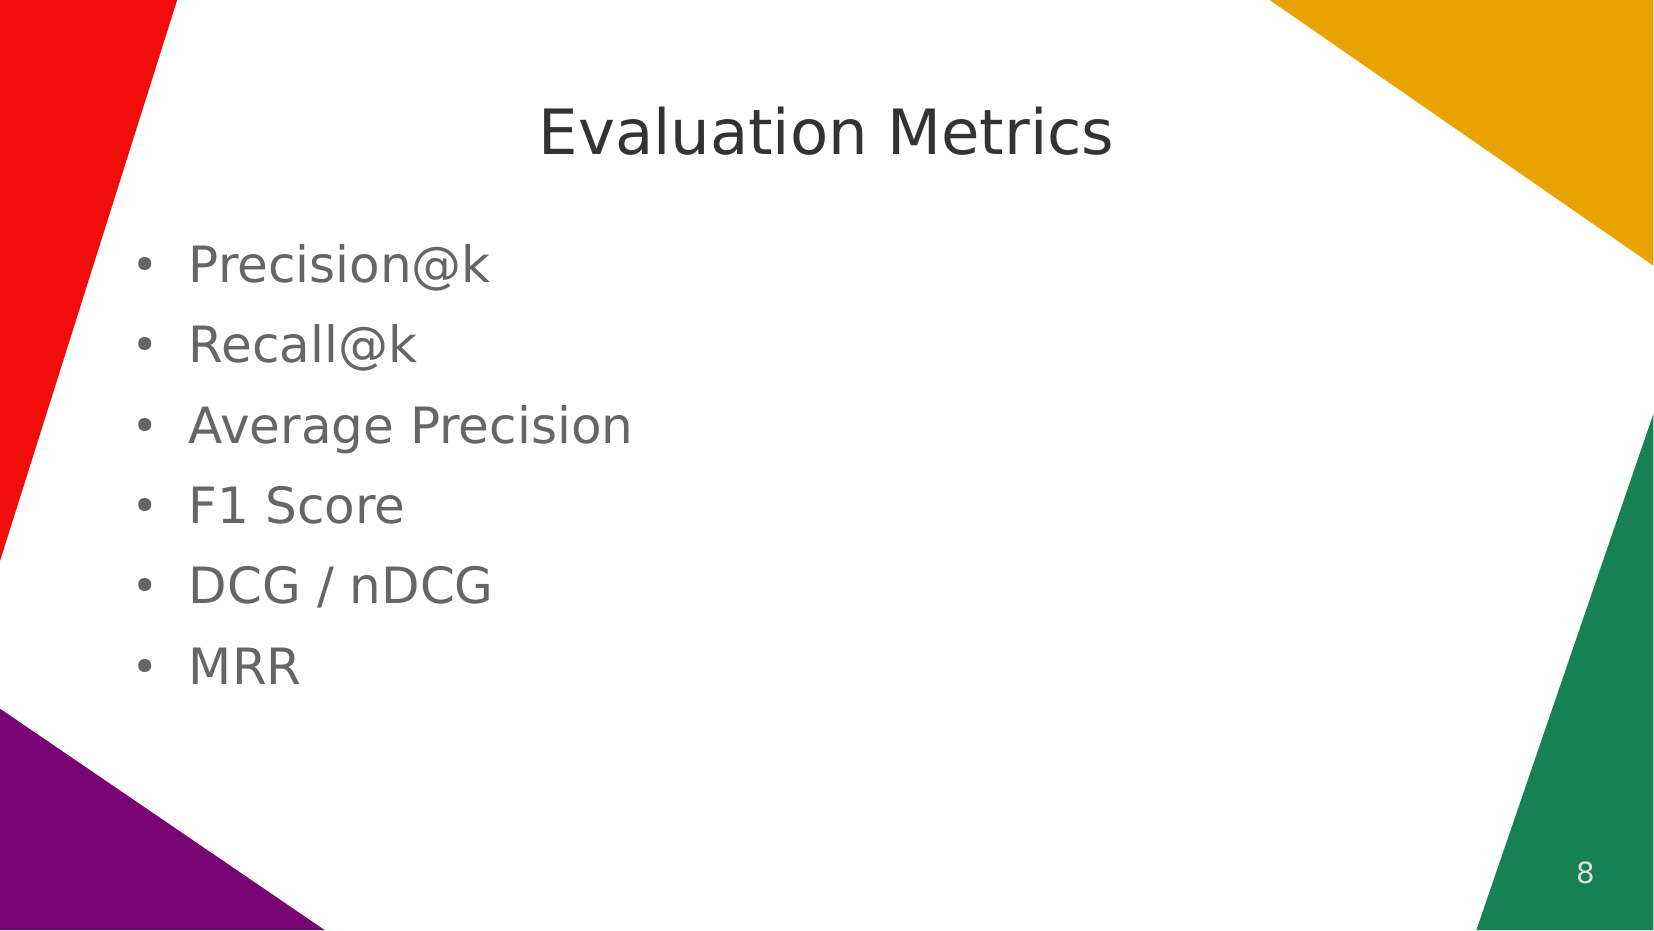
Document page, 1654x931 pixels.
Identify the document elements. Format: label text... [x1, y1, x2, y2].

title Evaluation Metrics [118, 59, 1536, 207]
list Precision@k Recall@k Average Precision F1 Score DCG / nDCG MRR [118, 236, 1536, 827]
